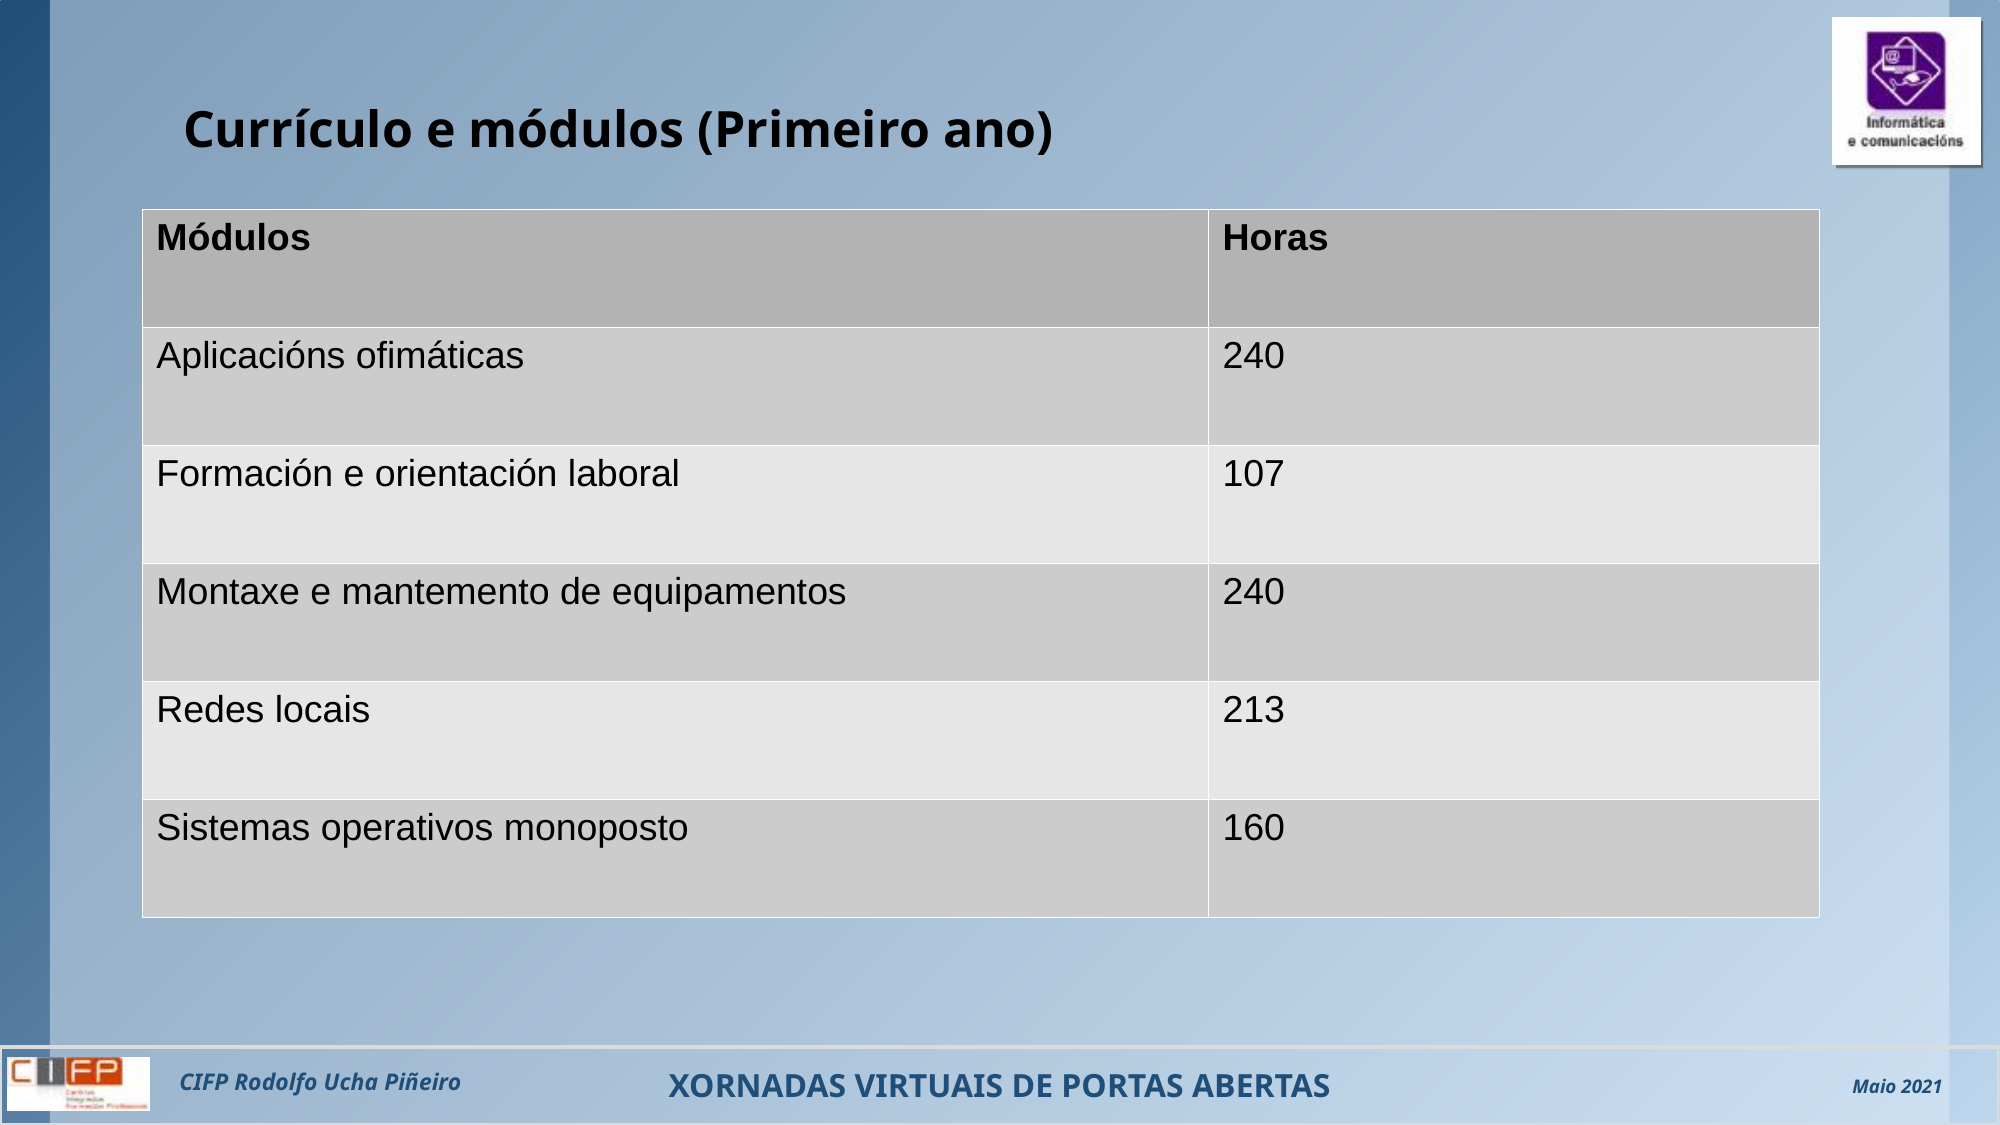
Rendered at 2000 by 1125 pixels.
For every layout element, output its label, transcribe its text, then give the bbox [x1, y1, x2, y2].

text_box Currículo e módulos (Primeiro ano) [183, 12, 1850, 242]
table_cell 240 [1209, 564, 1819, 681]
table_cell 213 [1209, 682, 1819, 799]
table_cell 240 [1209, 328, 1819, 445]
table_header Horas [1209, 210, 1819, 327]
table_cell 107 [1209, 446, 1819, 563]
table_cell Aplicacións ofimáticas [143, 328, 1208, 445]
table_cell Montaxe e mantemento de equipamentos [143, 564, 1208, 681]
table_cell Sistemas operativos monoposto [143, 800, 1208, 917]
table_header Módulos [143, 210, 1208, 327]
picture [1850, 17, 1981, 165]
text_box XORNADAS VIRTUAIS DE PORTAS ABERTAS [19, 1057, 1981, 1115]
text_box CIFP Rodolfo Ucha Piñeiro [149, 1052, 492, 1106]
table_cell 160 [1209, 800, 1819, 917]
table_cell Formación e orientación laboral [143, 446, 1208, 563]
table_cell Redes locais [143, 682, 1208, 799]
text_box Maio 2021 [1826, 1054, 1969, 1108]
picture [7, 1057, 150, 1111]
